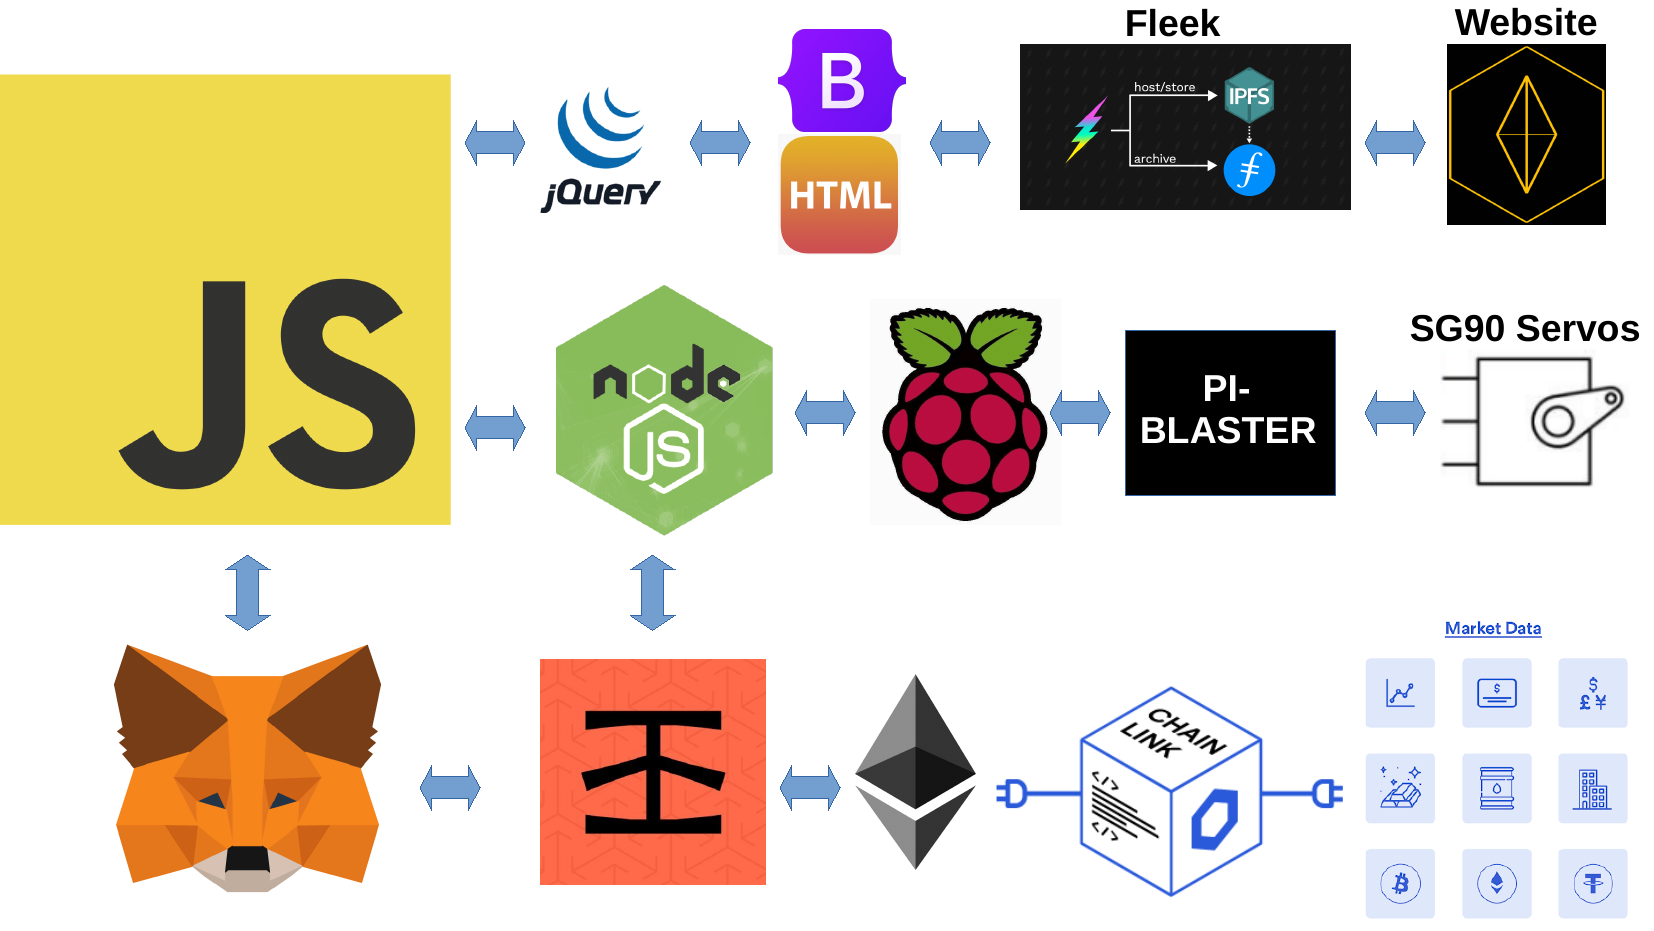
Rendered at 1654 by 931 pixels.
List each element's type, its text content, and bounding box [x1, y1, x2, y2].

text_box [1365, 120, 1426, 166]
text_box Fleek [1110, 0, 1351, 52]
picture [1020, 44, 1351, 211]
text_box Website [1440, 0, 1654, 51]
text_box [690, 120, 751, 166]
text_box [1125, 330, 1336, 360]
picture [855, 674, 976, 871]
text_box [630, 555, 676, 631]
picture [870, 299, 1061, 526]
picture [97, 629, 391, 901]
picture [0, 74, 451, 526]
text_box SG90 Servos [1395, 300, 1654, 357]
text_box [465, 405, 526, 451]
picture [778, 29, 906, 132]
text_box [465, 120, 525, 166]
text_box [1050, 390, 1111, 436]
text_box [225, 555, 271, 631]
picture [1440, 357, 1651, 496]
picture [992, 614, 1653, 931]
text_box [780, 765, 841, 811]
text_box [1125, 459, 1336, 496]
picture [778, 134, 901, 256]
text_box [1365, 390, 1426, 436]
picture [555, 284, 773, 536]
text_box [420, 765, 481, 811]
text_box [930, 120, 991, 166]
picture [540, 659, 766, 886]
text_box PI-BLASTER [1125, 360, 1336, 459]
text_box [795, 390, 856, 436]
picture [525, 74, 676, 226]
picture [1447, 51, 1606, 226]
